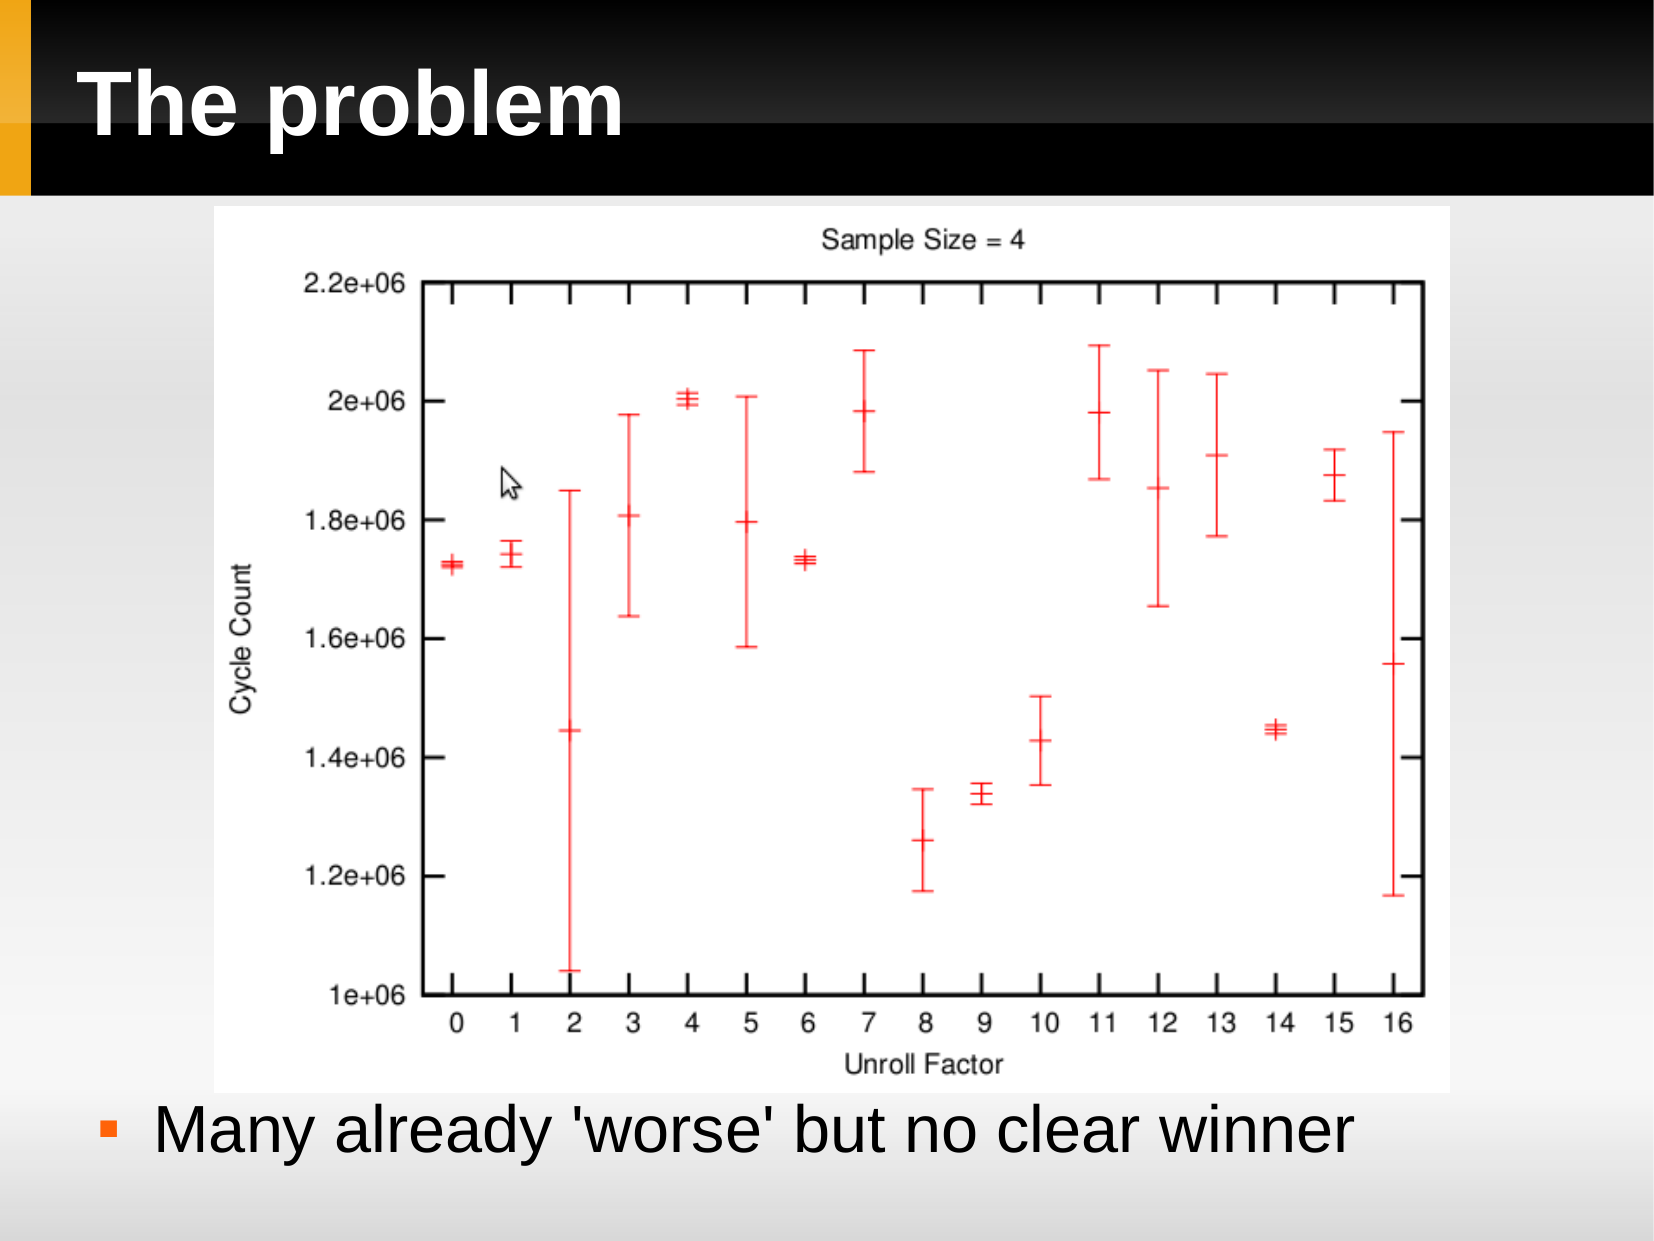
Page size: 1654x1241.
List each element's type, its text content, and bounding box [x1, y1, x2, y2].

picture [0, 0, 1654, 1241]
title The problem [76, 7, 1565, 200]
list Many already 'worse' but no clear winner [82, 1092, 1571, 1211]
